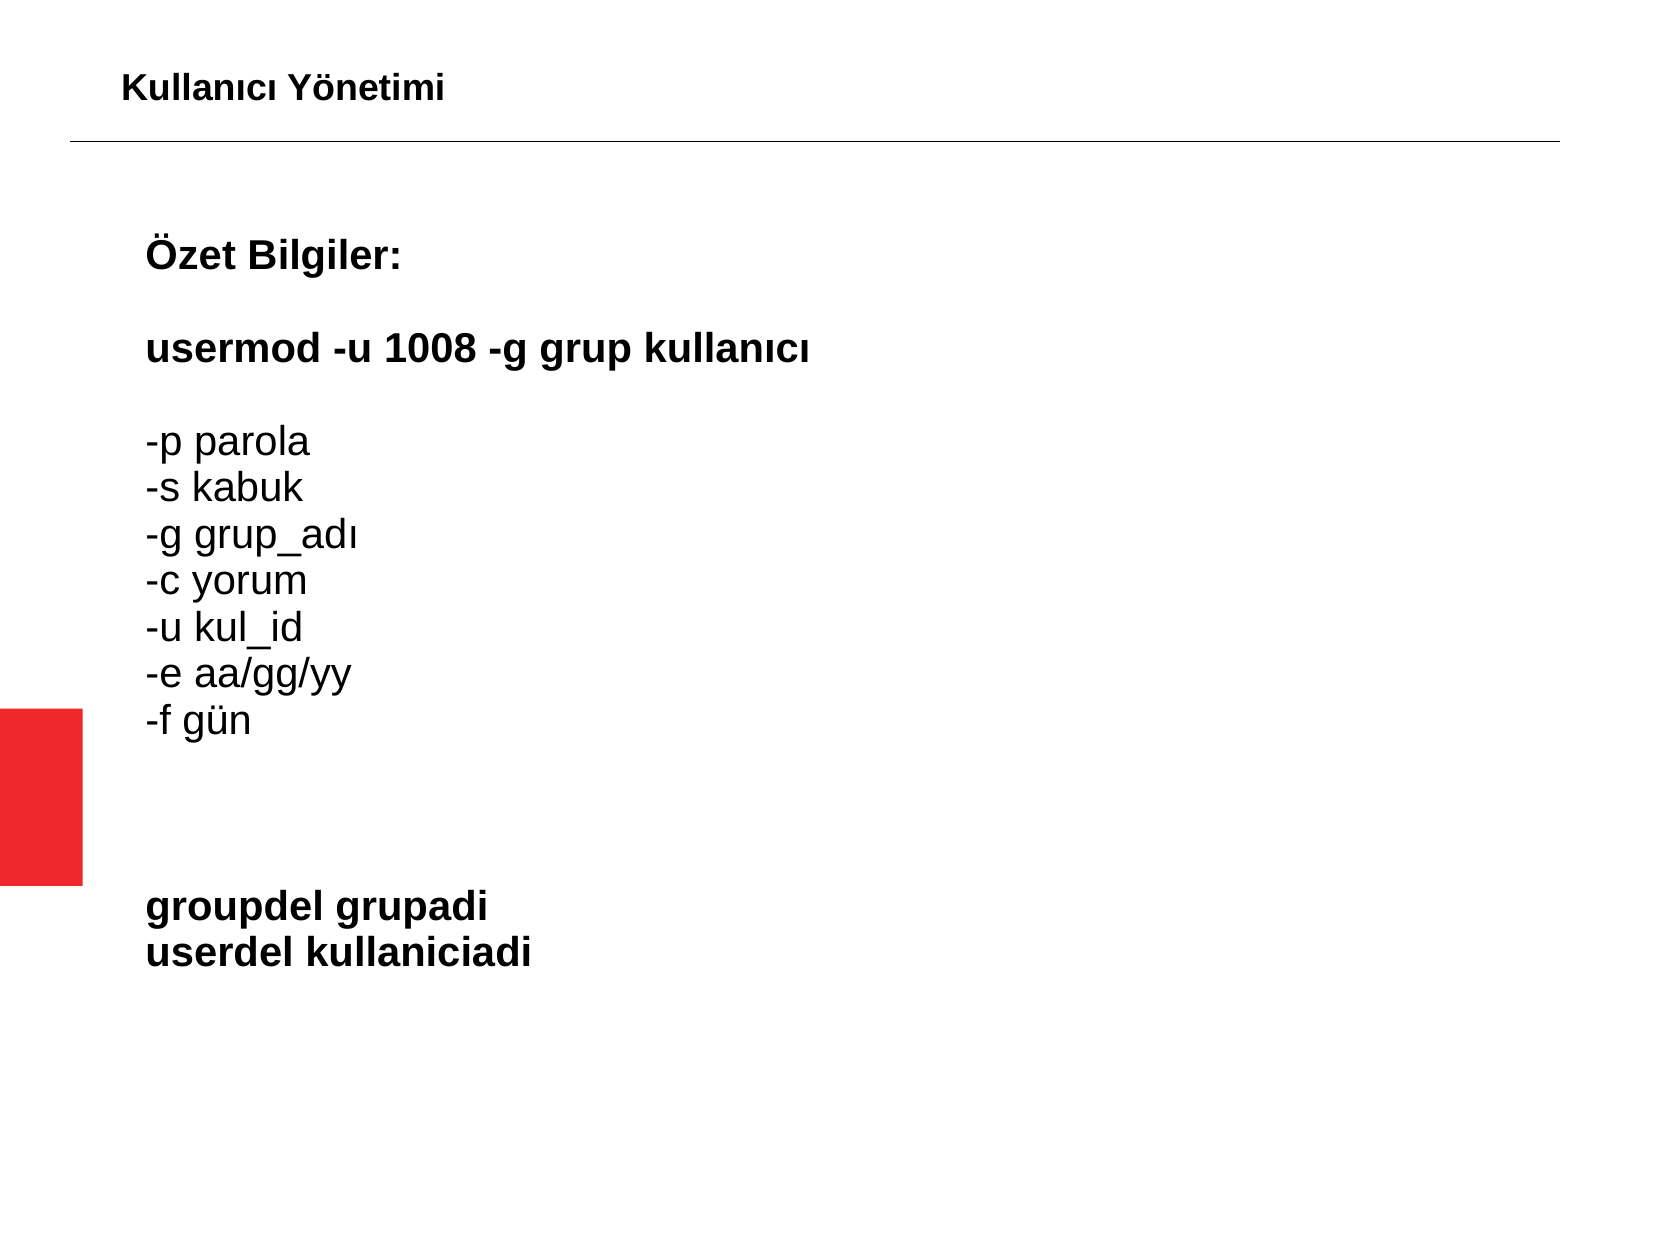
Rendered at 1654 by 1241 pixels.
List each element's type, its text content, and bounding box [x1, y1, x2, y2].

text_box Kullanıcı Yönetimi [106, 59, 1536, 116]
text_box Özet Bilgiler: usermod -u 1008 -g grup kullanıcı -p parola -s kabuk -g grup_adı -c yorum -u kul_id -e aa/gg/yy -f gün groupdel grupadi userdel kullaniciadi [130, 224, 1512, 983]
